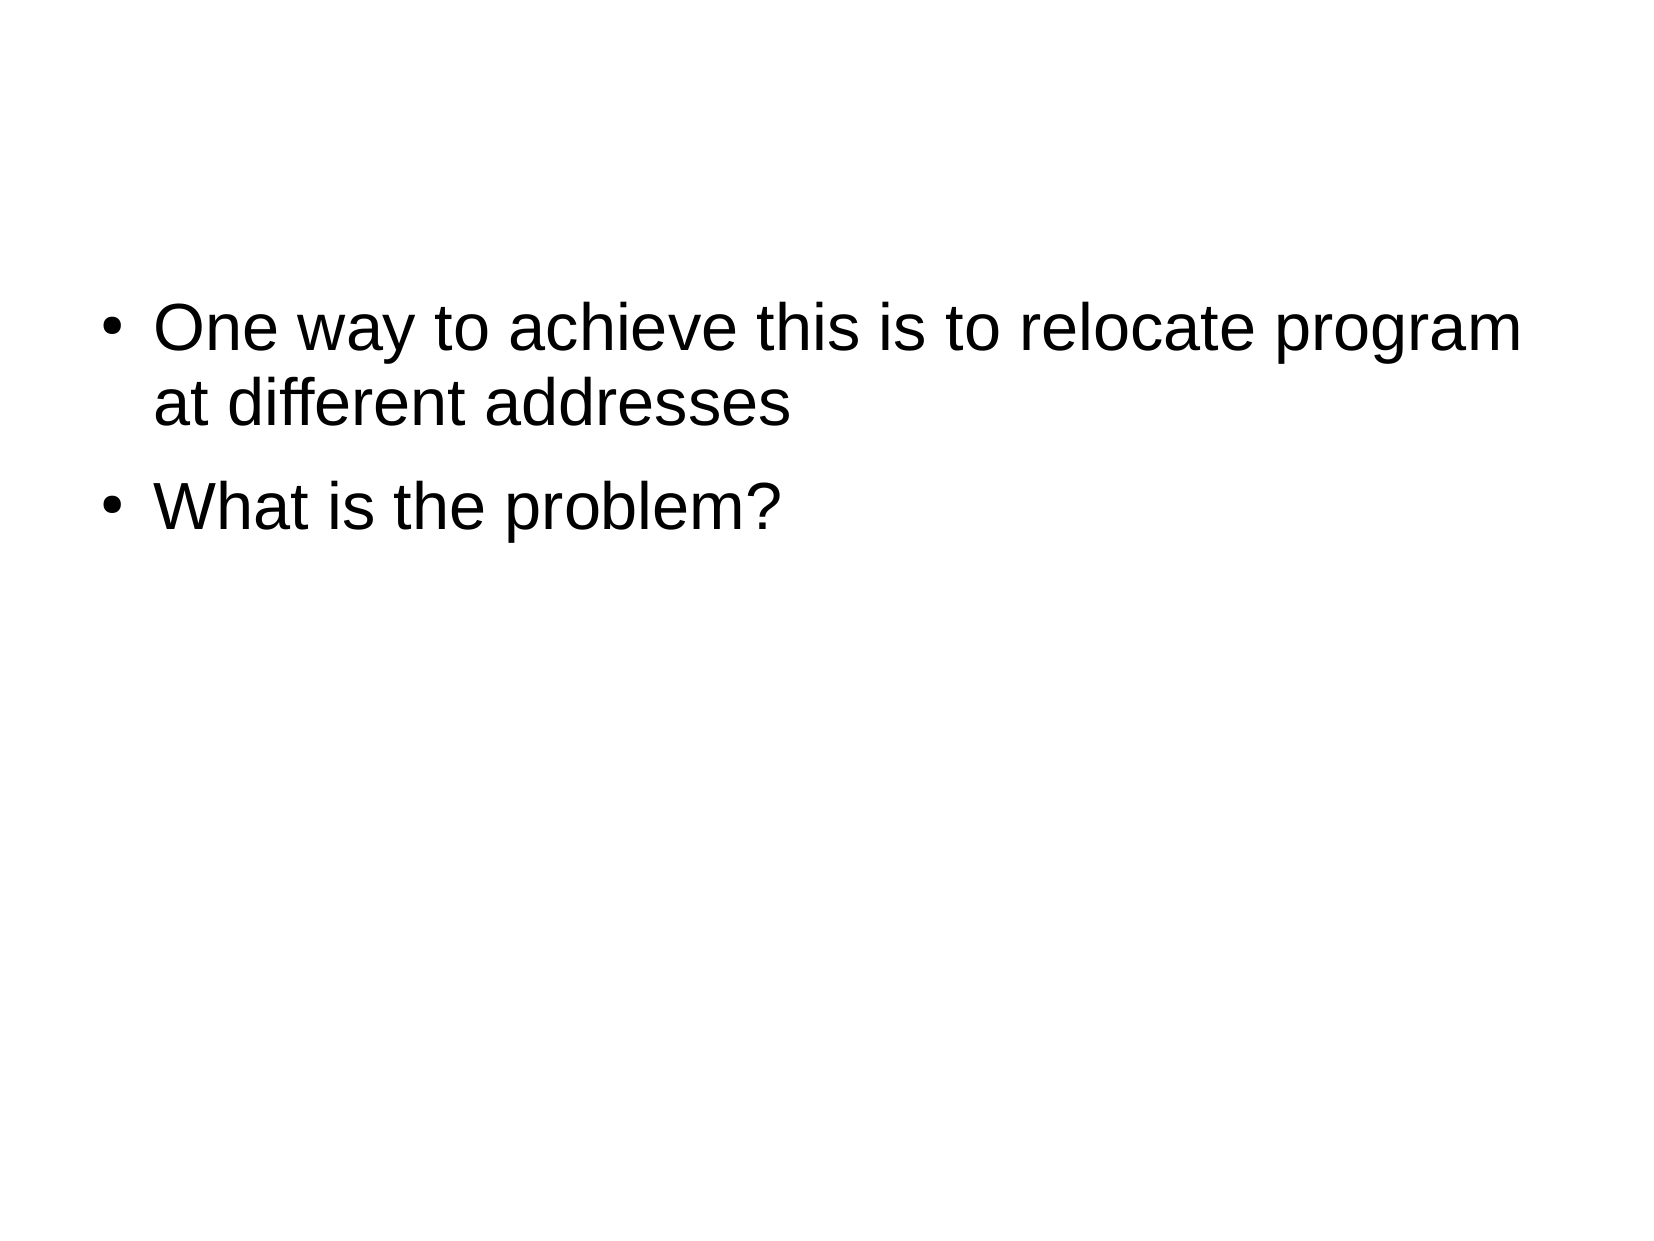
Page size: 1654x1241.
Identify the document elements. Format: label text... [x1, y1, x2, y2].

list One way to achieve this is to relocate program at different addresses What is the problem? [82, 290, 1571, 1010]
